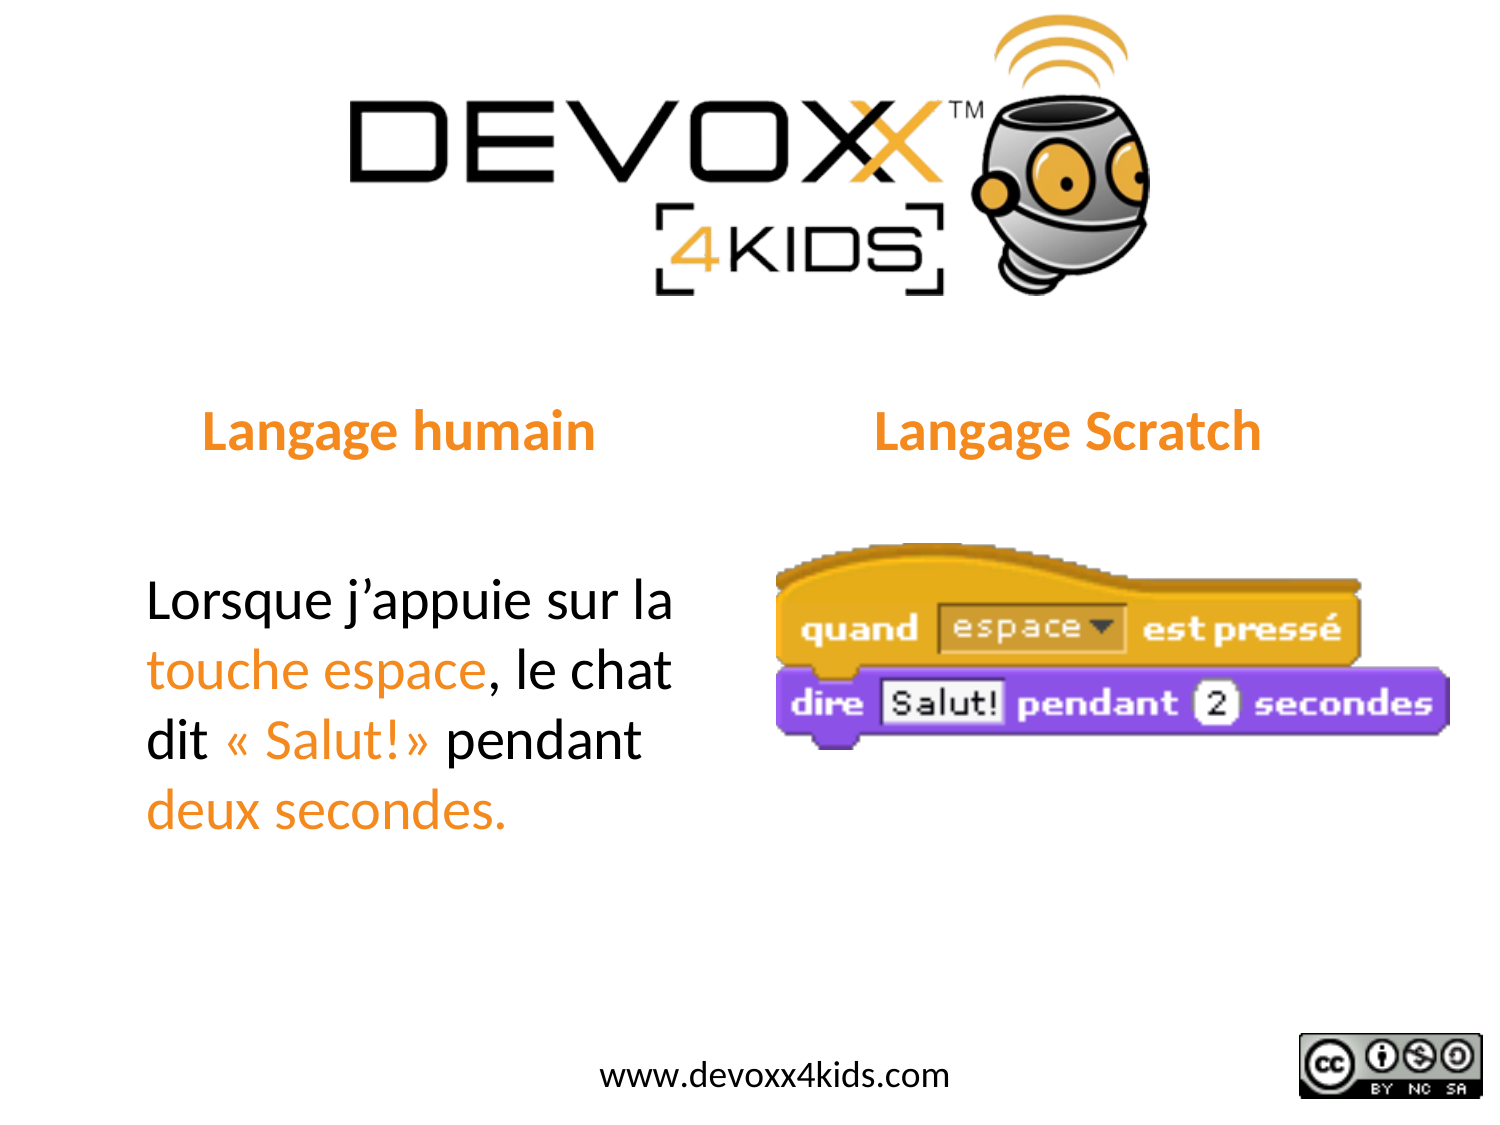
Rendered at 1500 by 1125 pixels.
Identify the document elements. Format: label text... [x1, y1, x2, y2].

picture [1299, 1033, 1483, 1099]
picture [776, 543, 1450, 750]
text_box Langage Scratch [737, 384, 1400, 498]
picture [350, 14, 1150, 296]
list Langage humain Lorsque j’appuie sur la touche espace, le chat dit « Salut!» pendant deux secondes. [75, 384, 738, 936]
